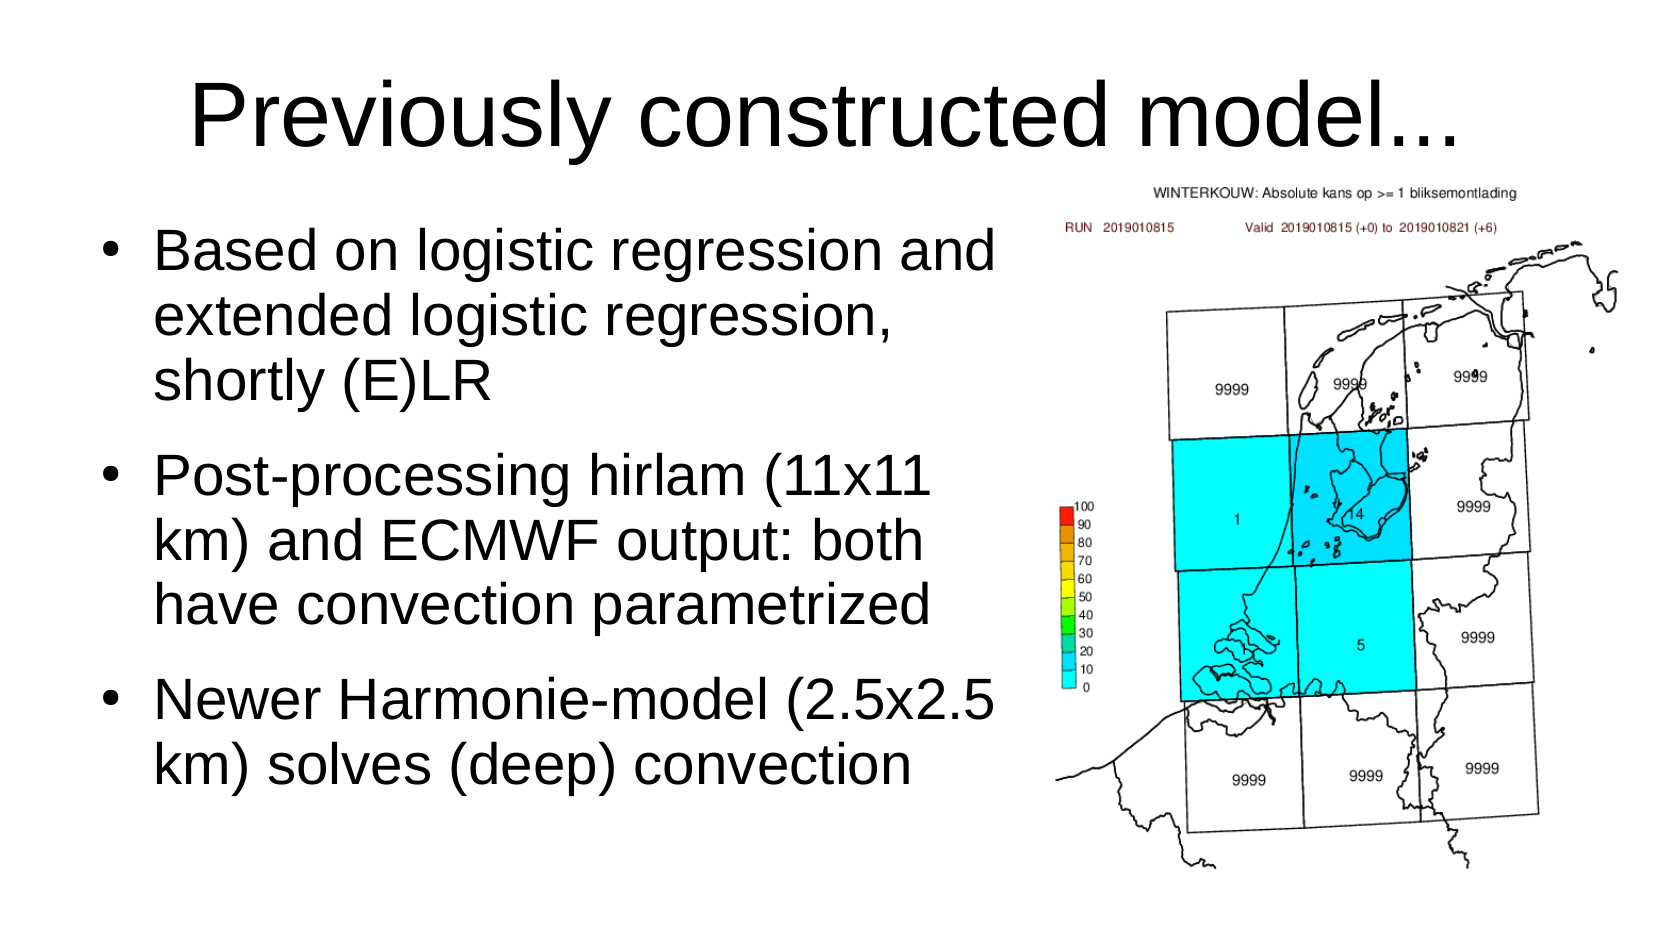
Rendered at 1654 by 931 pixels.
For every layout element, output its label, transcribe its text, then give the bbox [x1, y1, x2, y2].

list Based on logistic regression and extended logistic regression, shortly (E)LR Post-processing hirlam (11x11 km) and ECMWF output: both have convection parametrized Newer Harmonie-model (2.5x2.5 km) solves (deep) convection [82, 217, 1006, 856]
picture [1050, 185, 1623, 878]
title Previously constructed model... [82, 37, 1571, 193]
